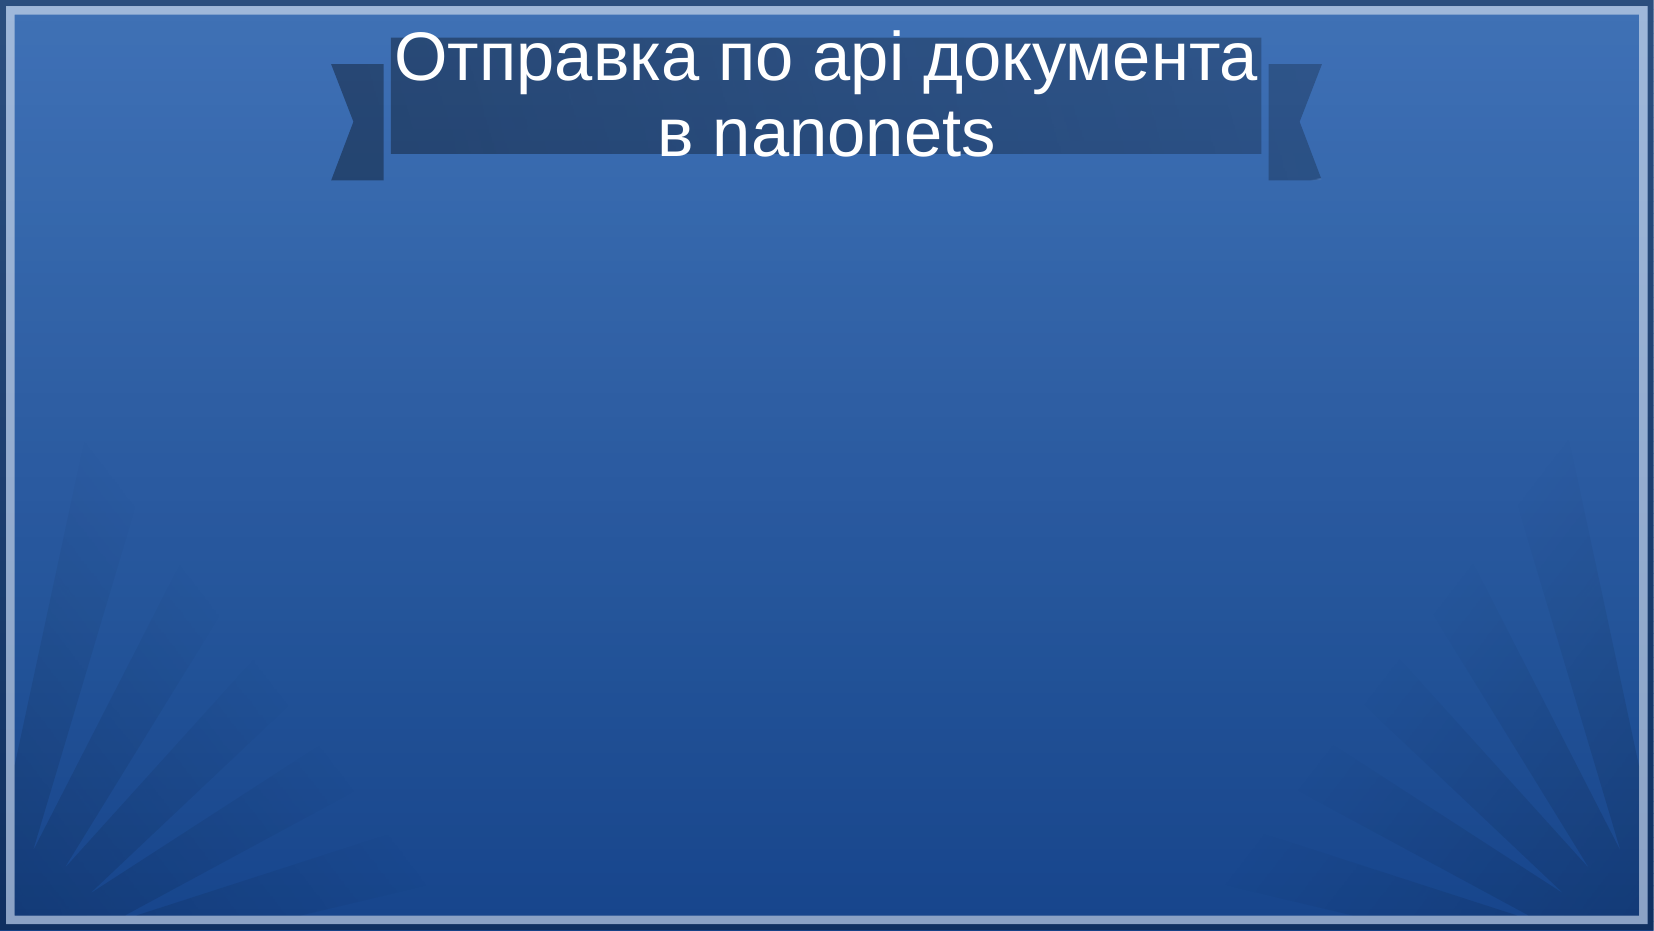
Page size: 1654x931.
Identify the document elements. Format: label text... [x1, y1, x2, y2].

title Отправка по api документа в nanonets [389, 17, 1264, 172]
